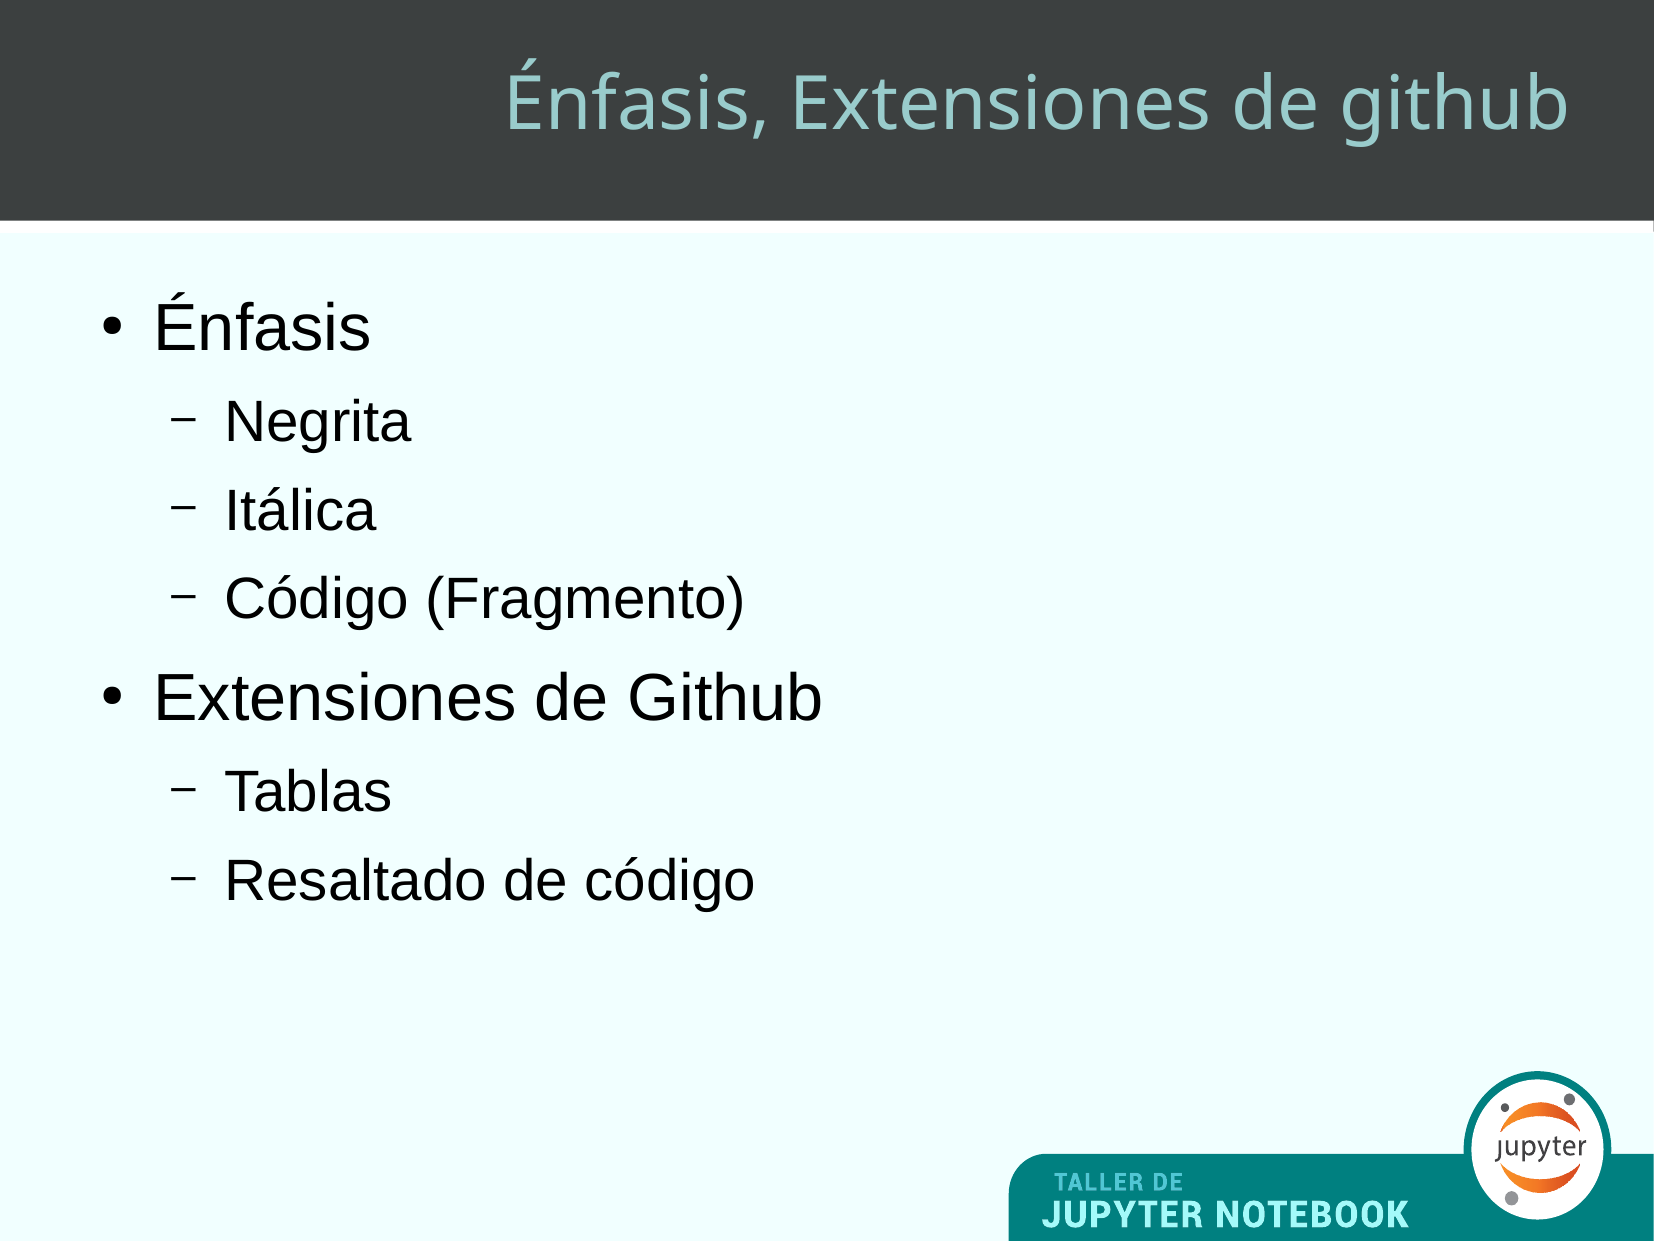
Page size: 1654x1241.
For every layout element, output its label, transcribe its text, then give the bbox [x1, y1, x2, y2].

title Énfasis, Extensiones de github [82, 49, 1571, 257]
list Énfasis Negrita Itálica Código (Fragmento) Extensiones de Github Tablas Resaltado de código [82, 290, 1571, 1010]
